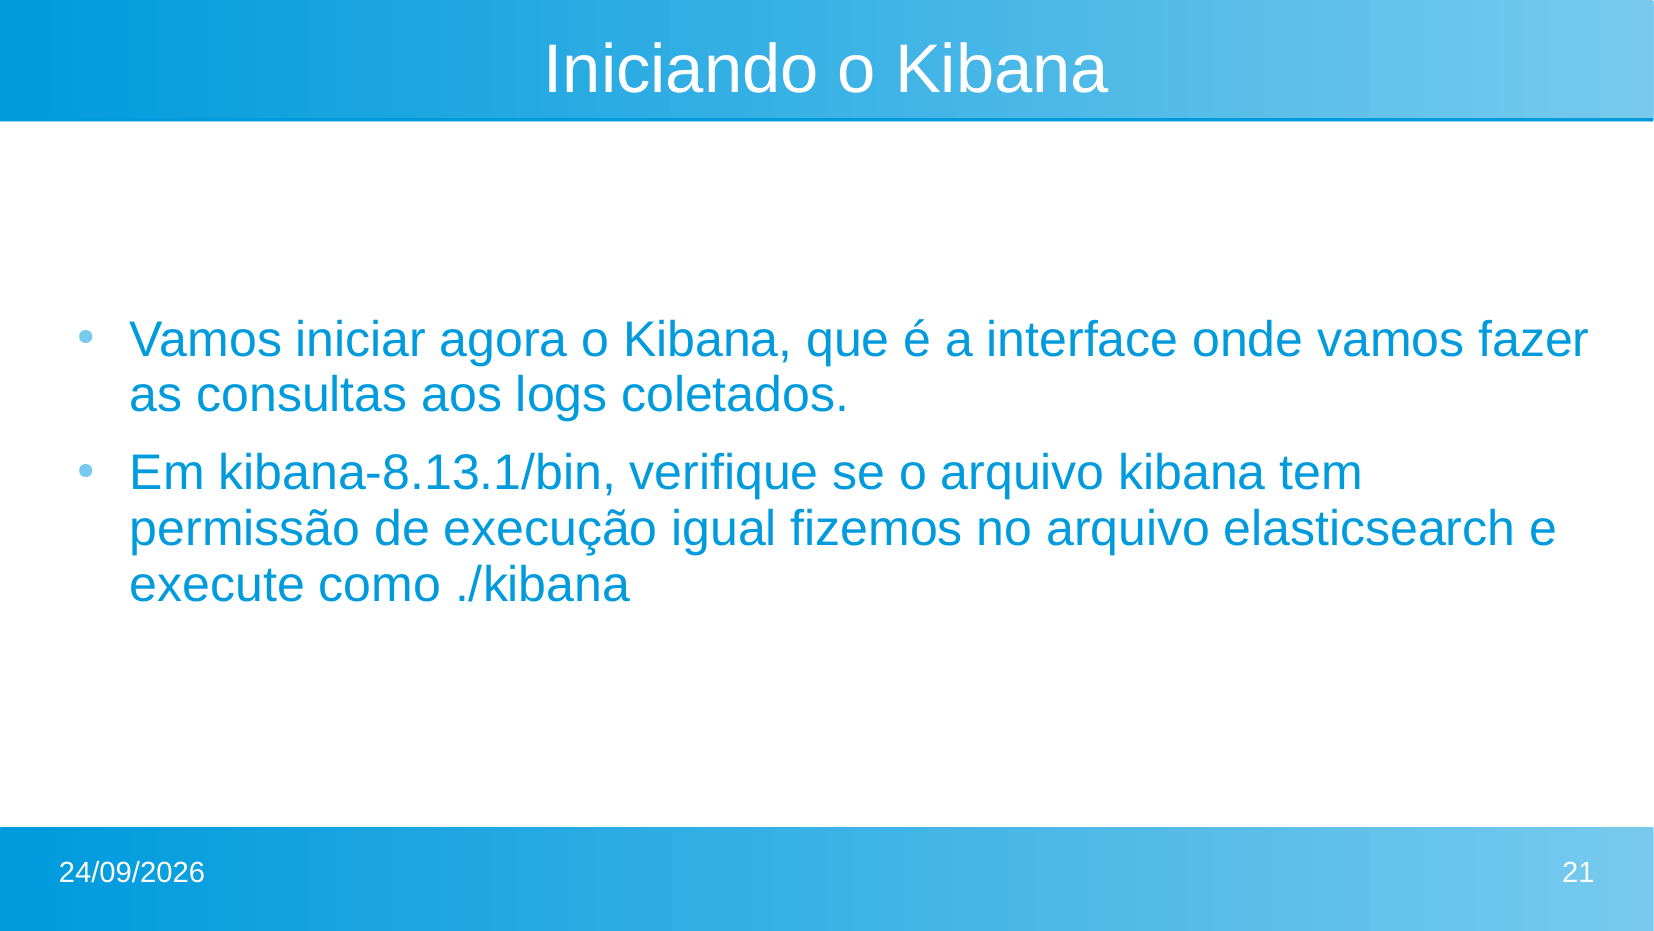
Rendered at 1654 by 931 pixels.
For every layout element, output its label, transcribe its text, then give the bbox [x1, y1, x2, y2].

title Iniciando o Kibana [59, 29, 1595, 108]
list Vamos iniciar agora o Kibana, que é a interface onde vamos fazer as consultas aos logs coletados. Em kibana-8.13.1/bin, verifique se o arquivo kibana tem permissão de execução igual fizemos no arquivo elasticsearch e execute como ./kibana [59, 177, 1595, 768]
